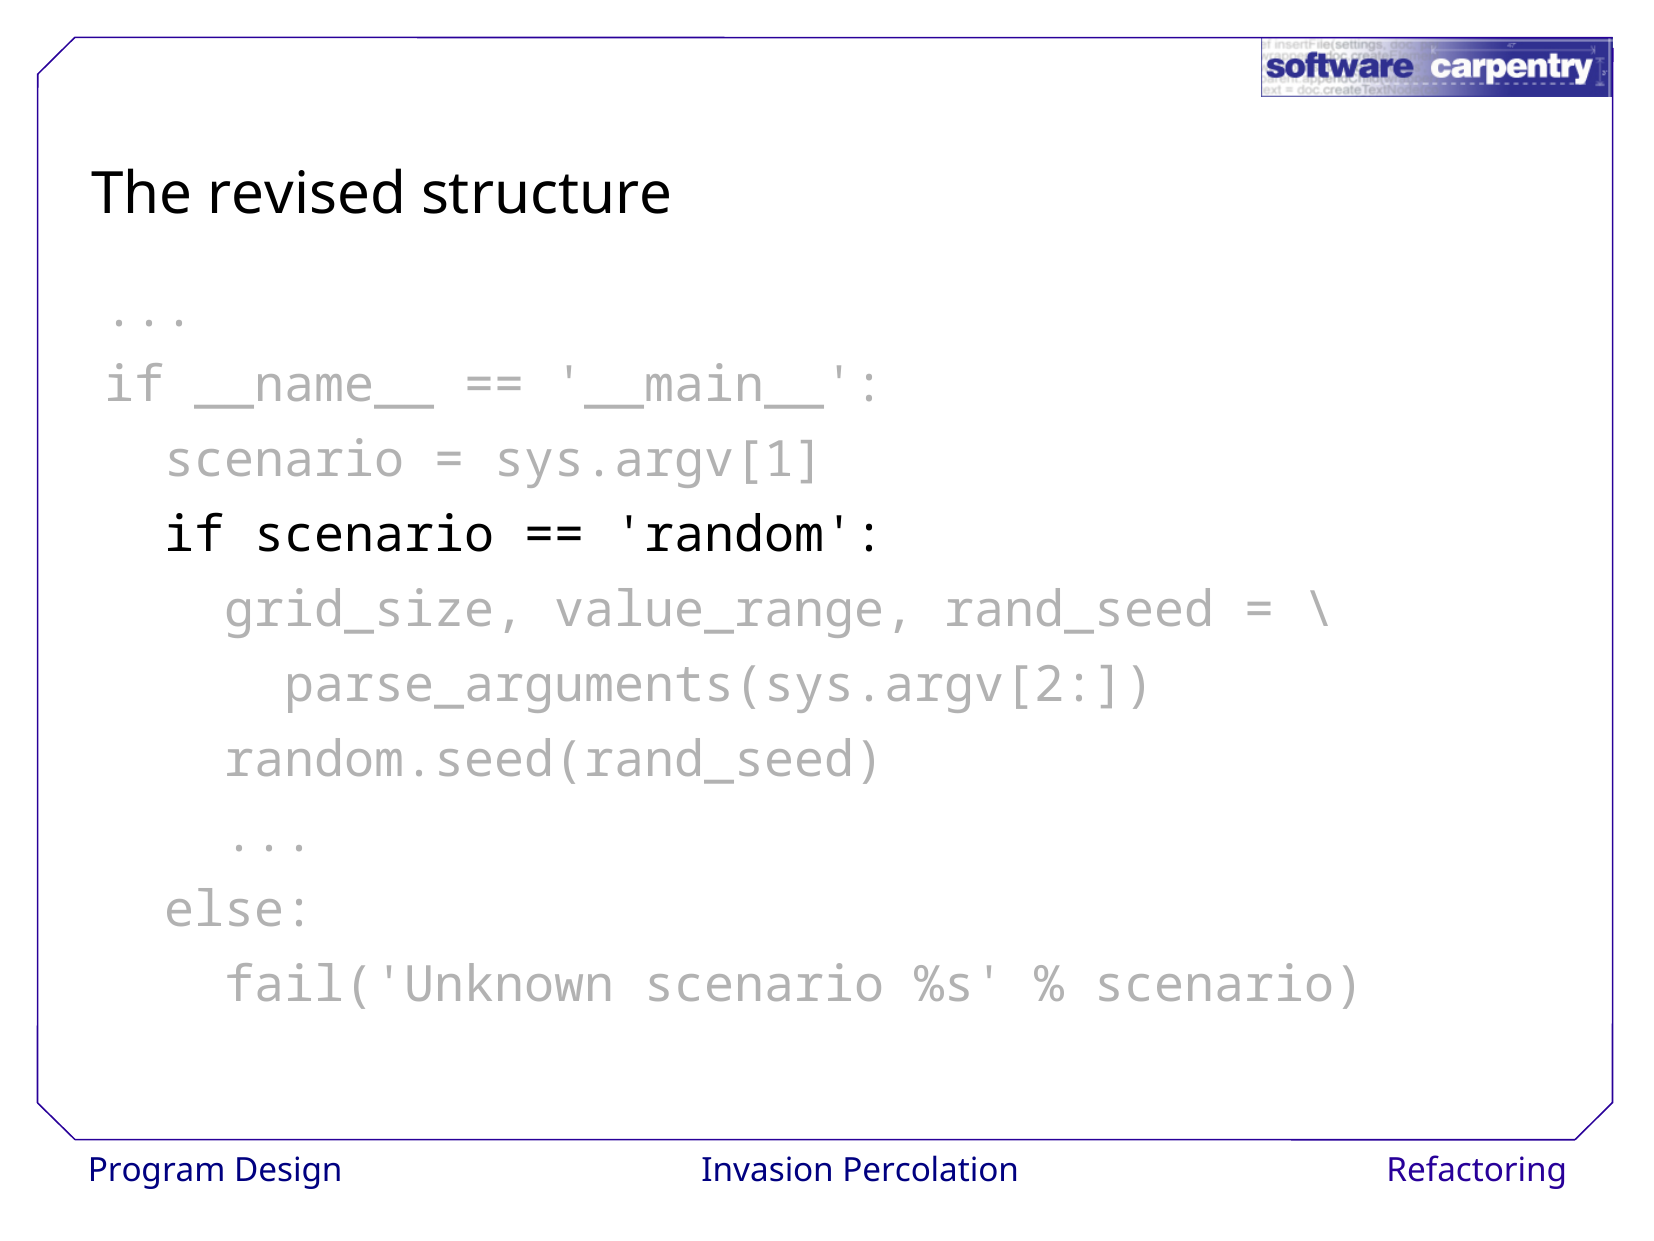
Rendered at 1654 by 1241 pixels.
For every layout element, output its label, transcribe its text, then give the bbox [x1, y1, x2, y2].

picture [1261, 39, 1613, 97]
text_box ... if __name__ == '__main__': scenario = sys.argv[1] if scenario == 'random': grid_size, value_range, rand_seed = \ parse_arguments(sys.argv[2:]) random.seed(rand_seed) ... else: fail('Unknown scenario %s' % scenario) [89, 253, 1508, 1020]
text_box The revised structure [76, 112, 837, 233]
